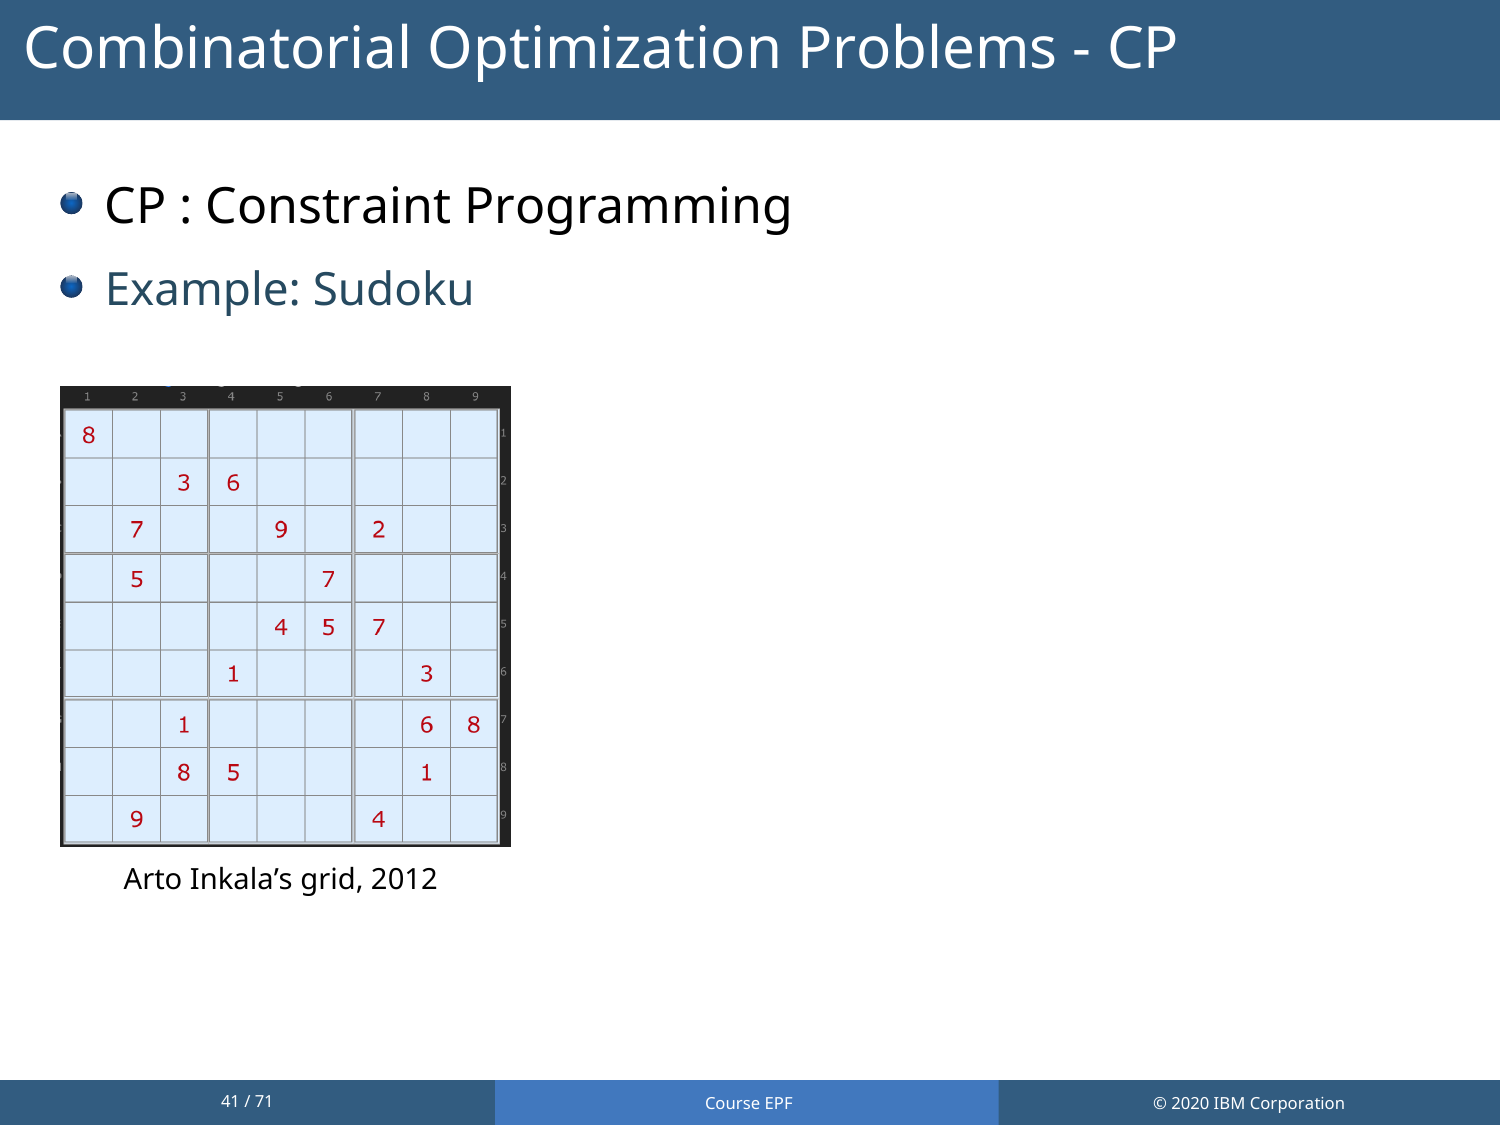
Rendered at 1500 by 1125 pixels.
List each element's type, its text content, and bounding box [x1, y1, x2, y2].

picture [60, 386, 511, 848]
title Combinatorial Optimization Problems - CP [0, 0, 1500, 121]
text_box Arto Inkala’s grid, 2012 [108, 852, 446, 903]
list CP : Constraint Programming Example: Sudoku [45, 165, 1441, 1036]
